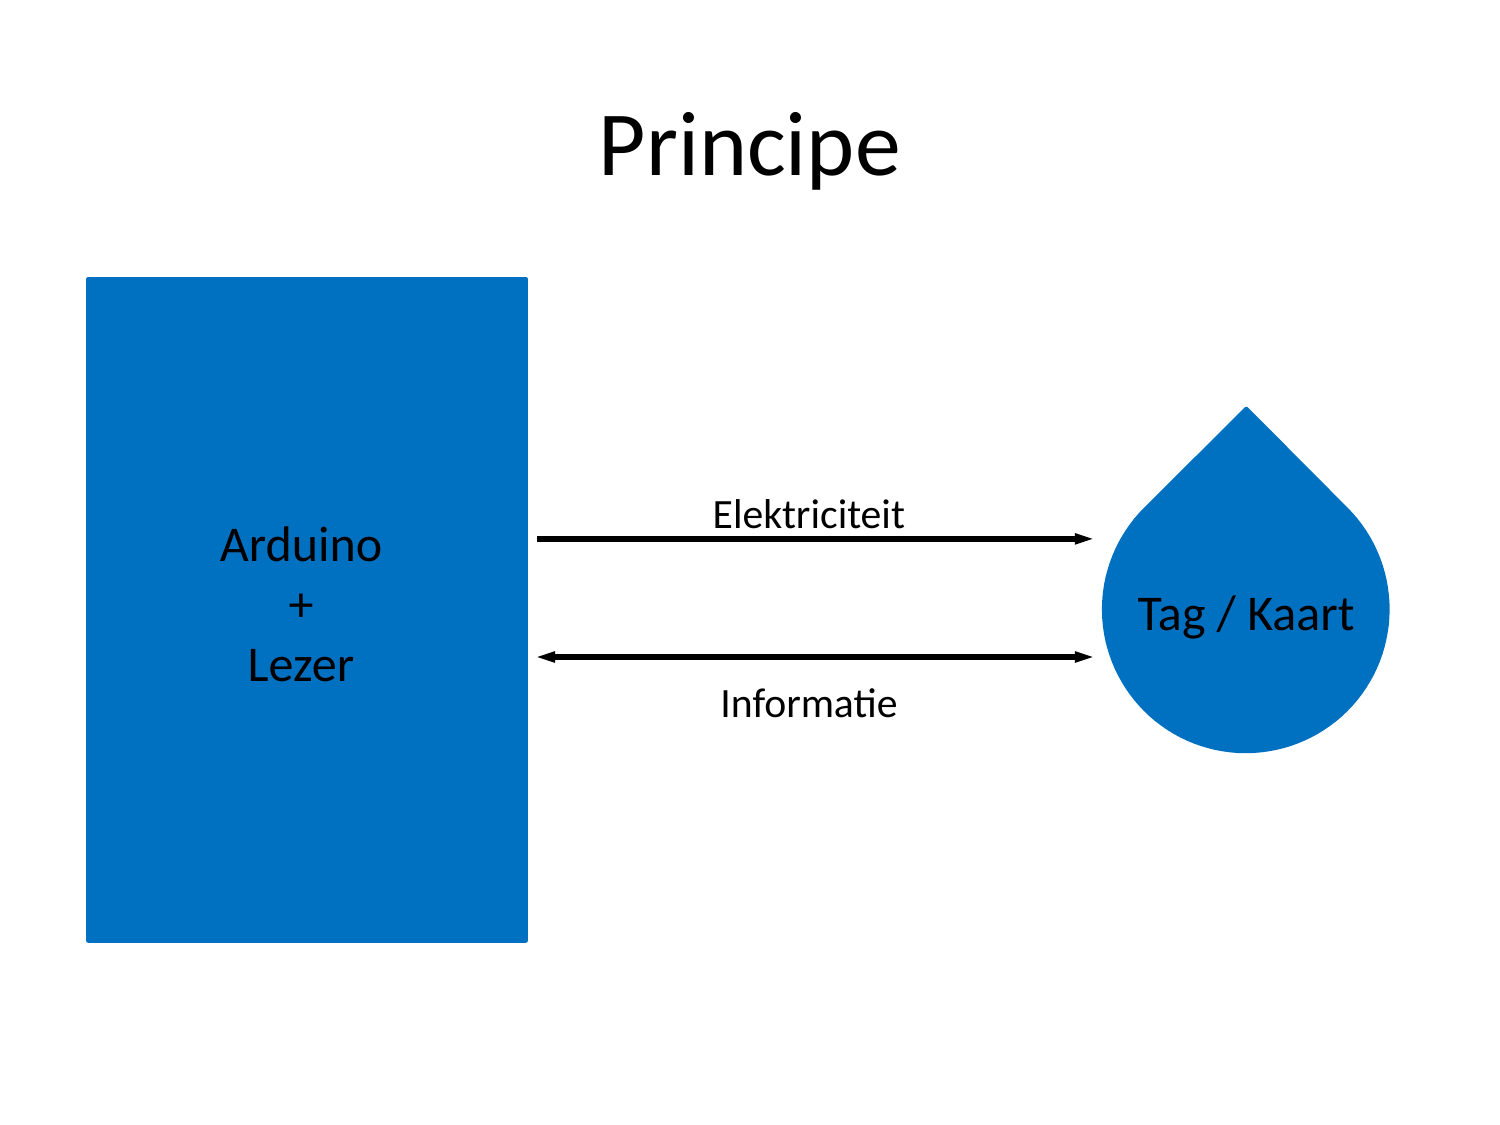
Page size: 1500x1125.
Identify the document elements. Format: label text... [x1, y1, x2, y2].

text_box Arduino + Lezer [171, 503, 432, 701]
text_box [1109, 408, 1383, 572]
text_box [1109, 649, 1382, 752]
title Principe [75, 45, 1426, 233]
text_box Elektriciteit [537, 479, 1081, 546]
text_box Informatie [537, 668, 1081, 735]
text_box [88, 279, 526, 940]
text_box Tag / Kaart [1104, 572, 1388, 649]
